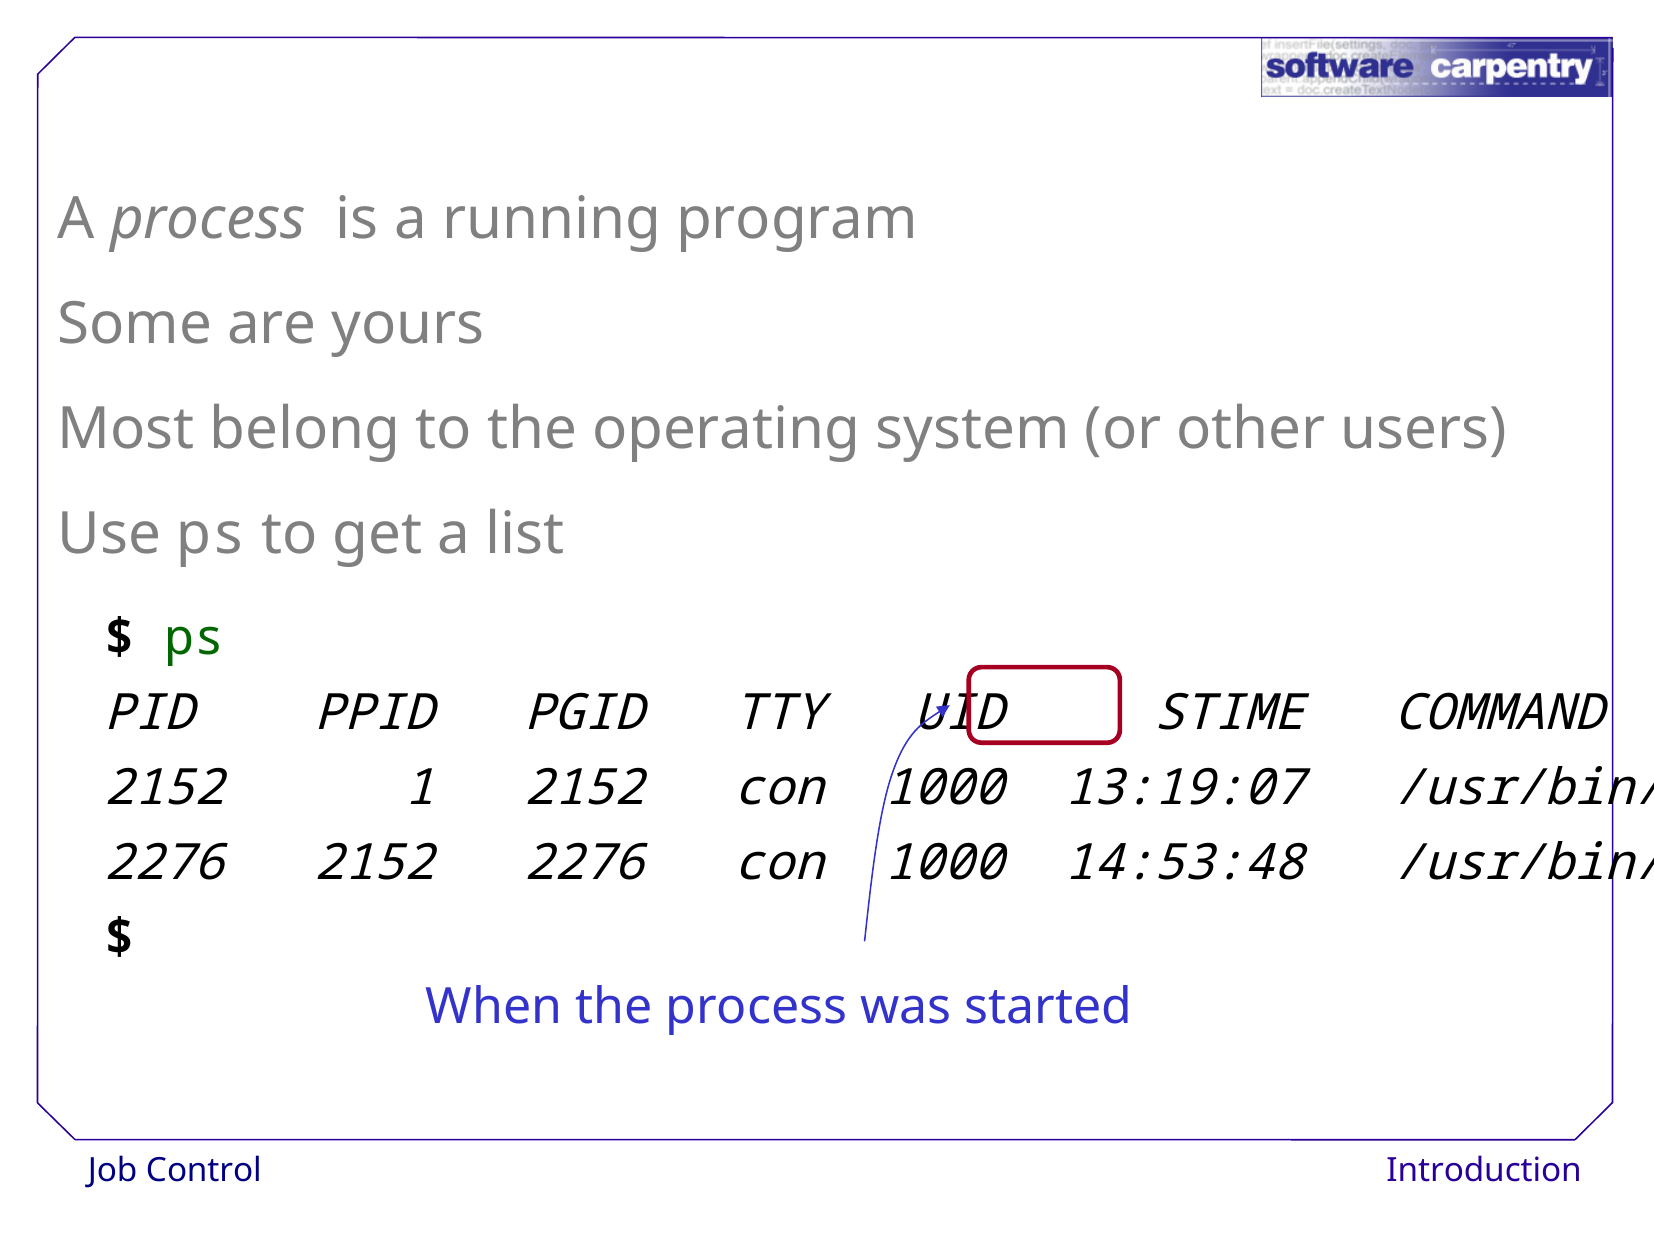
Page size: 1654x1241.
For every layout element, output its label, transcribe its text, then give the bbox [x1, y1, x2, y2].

text_box $ ps PID PPID PGID TTY UID STIME COMMAND 2152 1 2152 con 1000 13:19:07 /usr/bin/bash 2276 2152 2276 con 1000 14:53:48 /usr/bin/ps $ [89, 582, 1512, 980]
text_box When the process was started [410, 950, 1120, 1112]
text_box A process is a running program Some are yours Most belong to the operating system (or other users) Use ps to get a list [42, 137, 1654, 574]
picture [1261, 39, 1613, 97]
